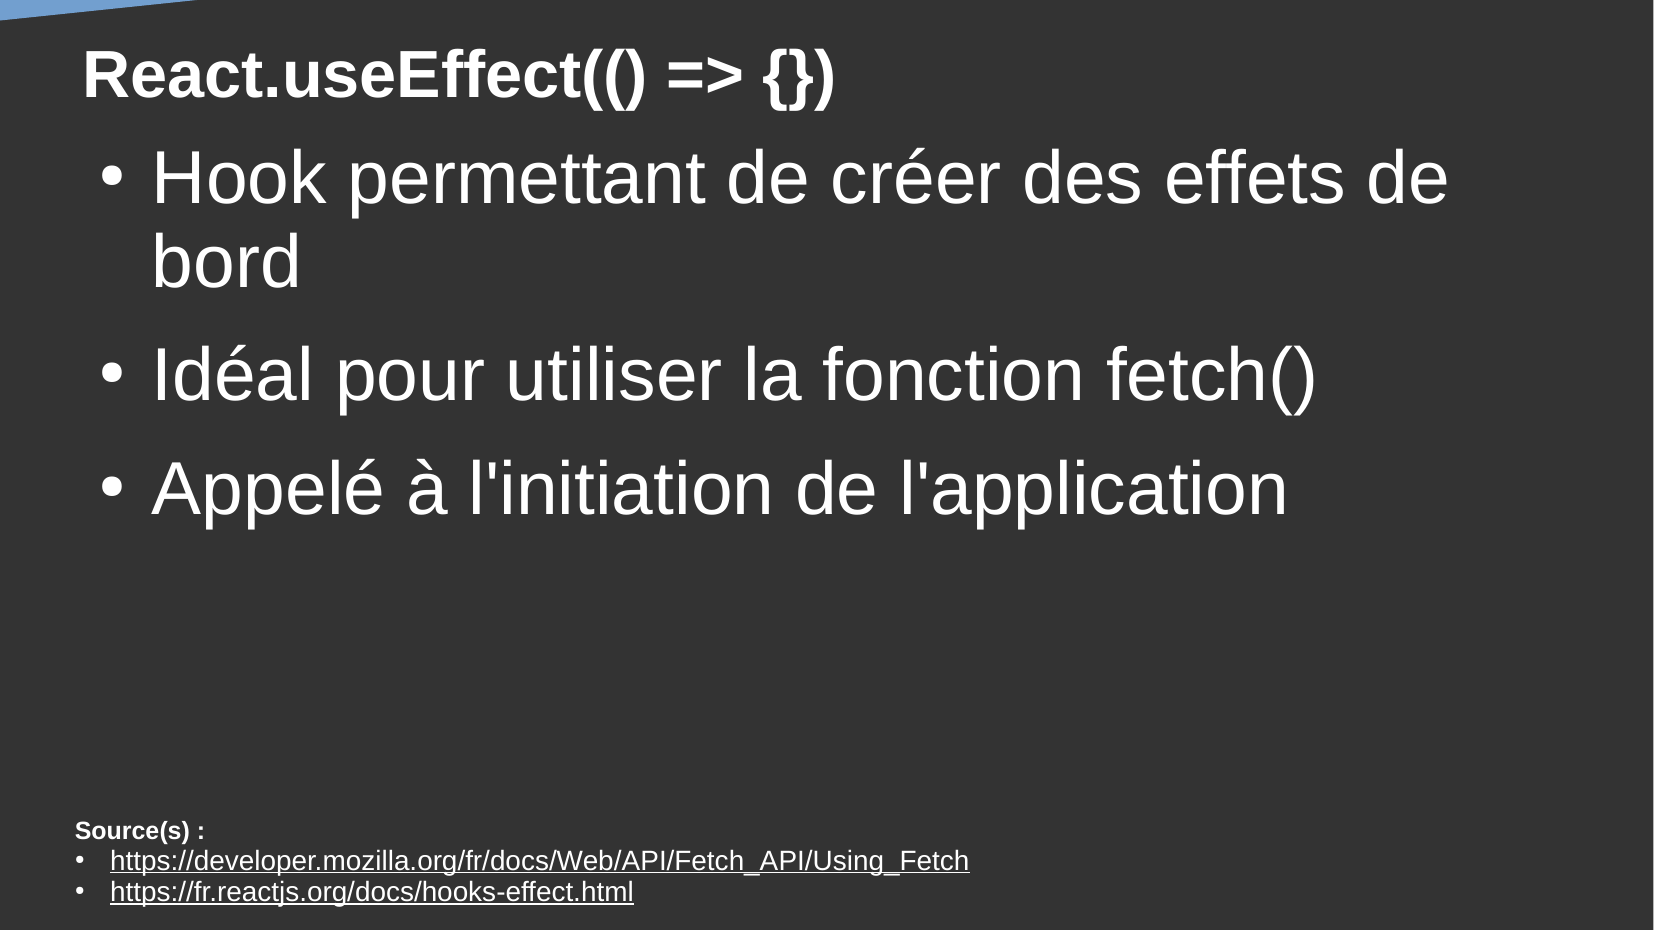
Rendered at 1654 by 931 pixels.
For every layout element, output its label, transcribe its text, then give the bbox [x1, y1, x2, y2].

text_box [0, 0, 197, 21]
list Hook permettant de créer des effets de bord Idéal pour utiliser la fonction fetch() Appelé à l'initiation de l'application [80, 135, 1619, 697]
title React.useEffect(() => {}) [82, 37, 1571, 114]
text_box Source(s) : https://developer.mozilla.org/fr/docs/Web/API/Fetch_API/Using_Fetch https://fr.reactjs.org/docs/hooks-effect.html [60, 809, 1546, 915]
